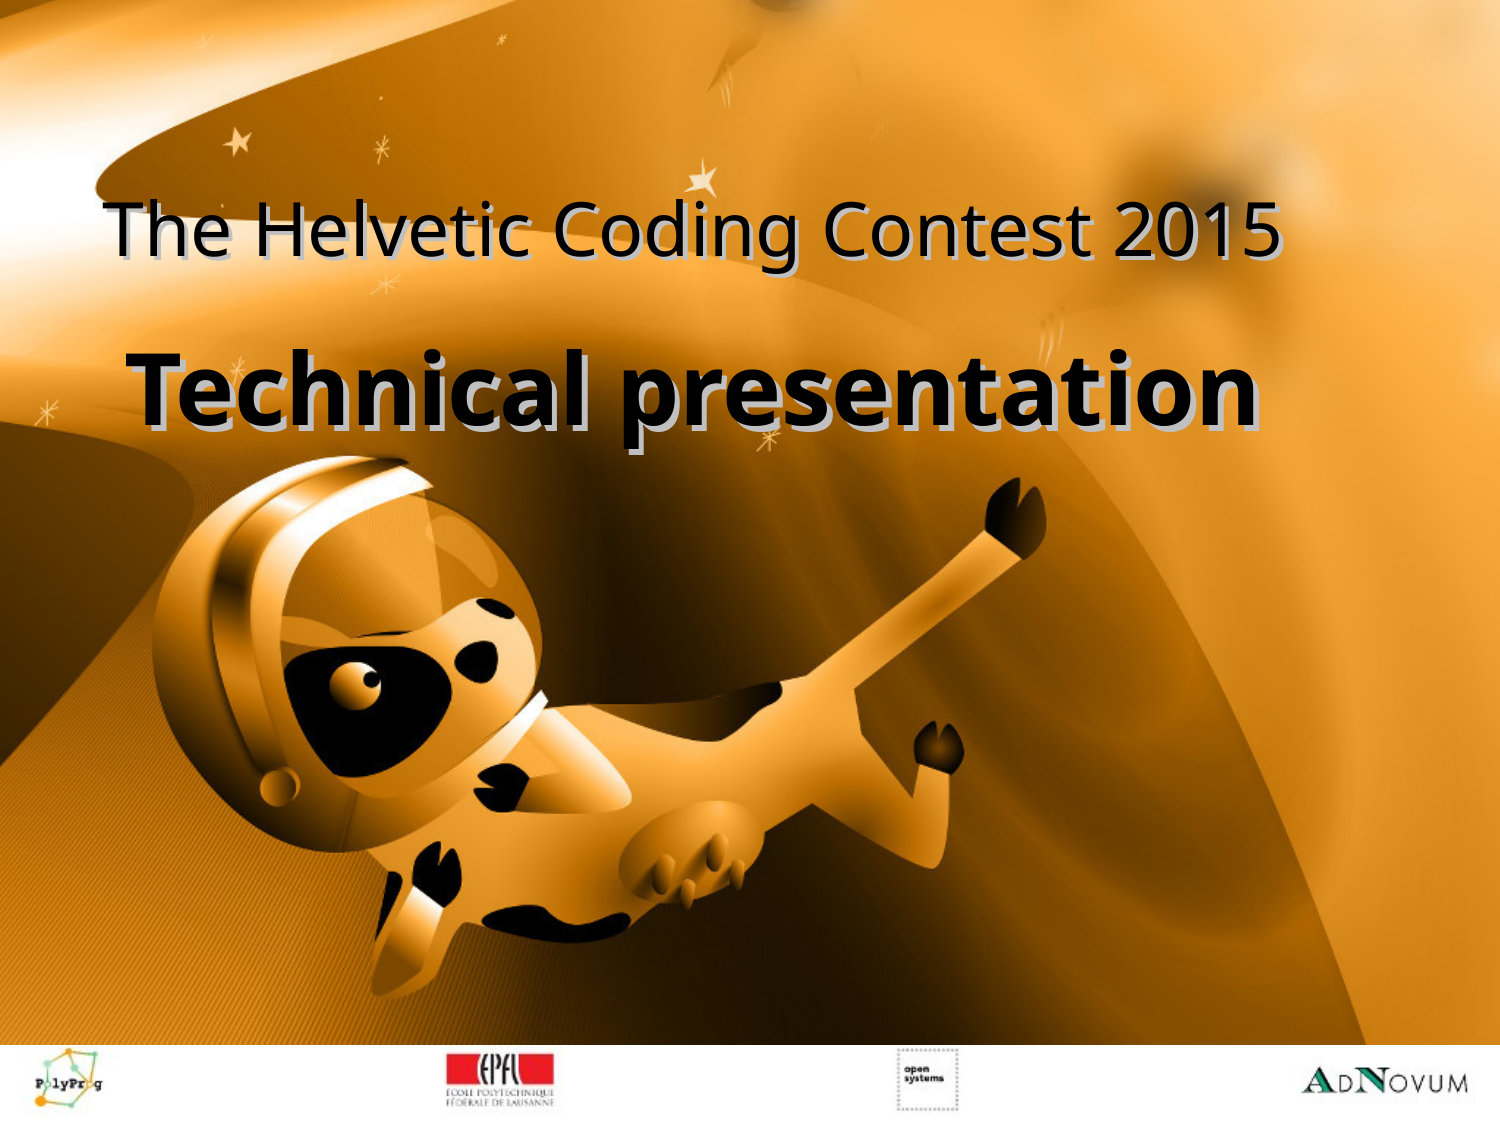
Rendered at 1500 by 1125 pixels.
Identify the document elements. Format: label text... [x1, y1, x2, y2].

picture [0, 0, 1500, 1120]
text_box The Helvetic Coding Contest 2015 Technical presentation [46, 0, 1341, 654]
